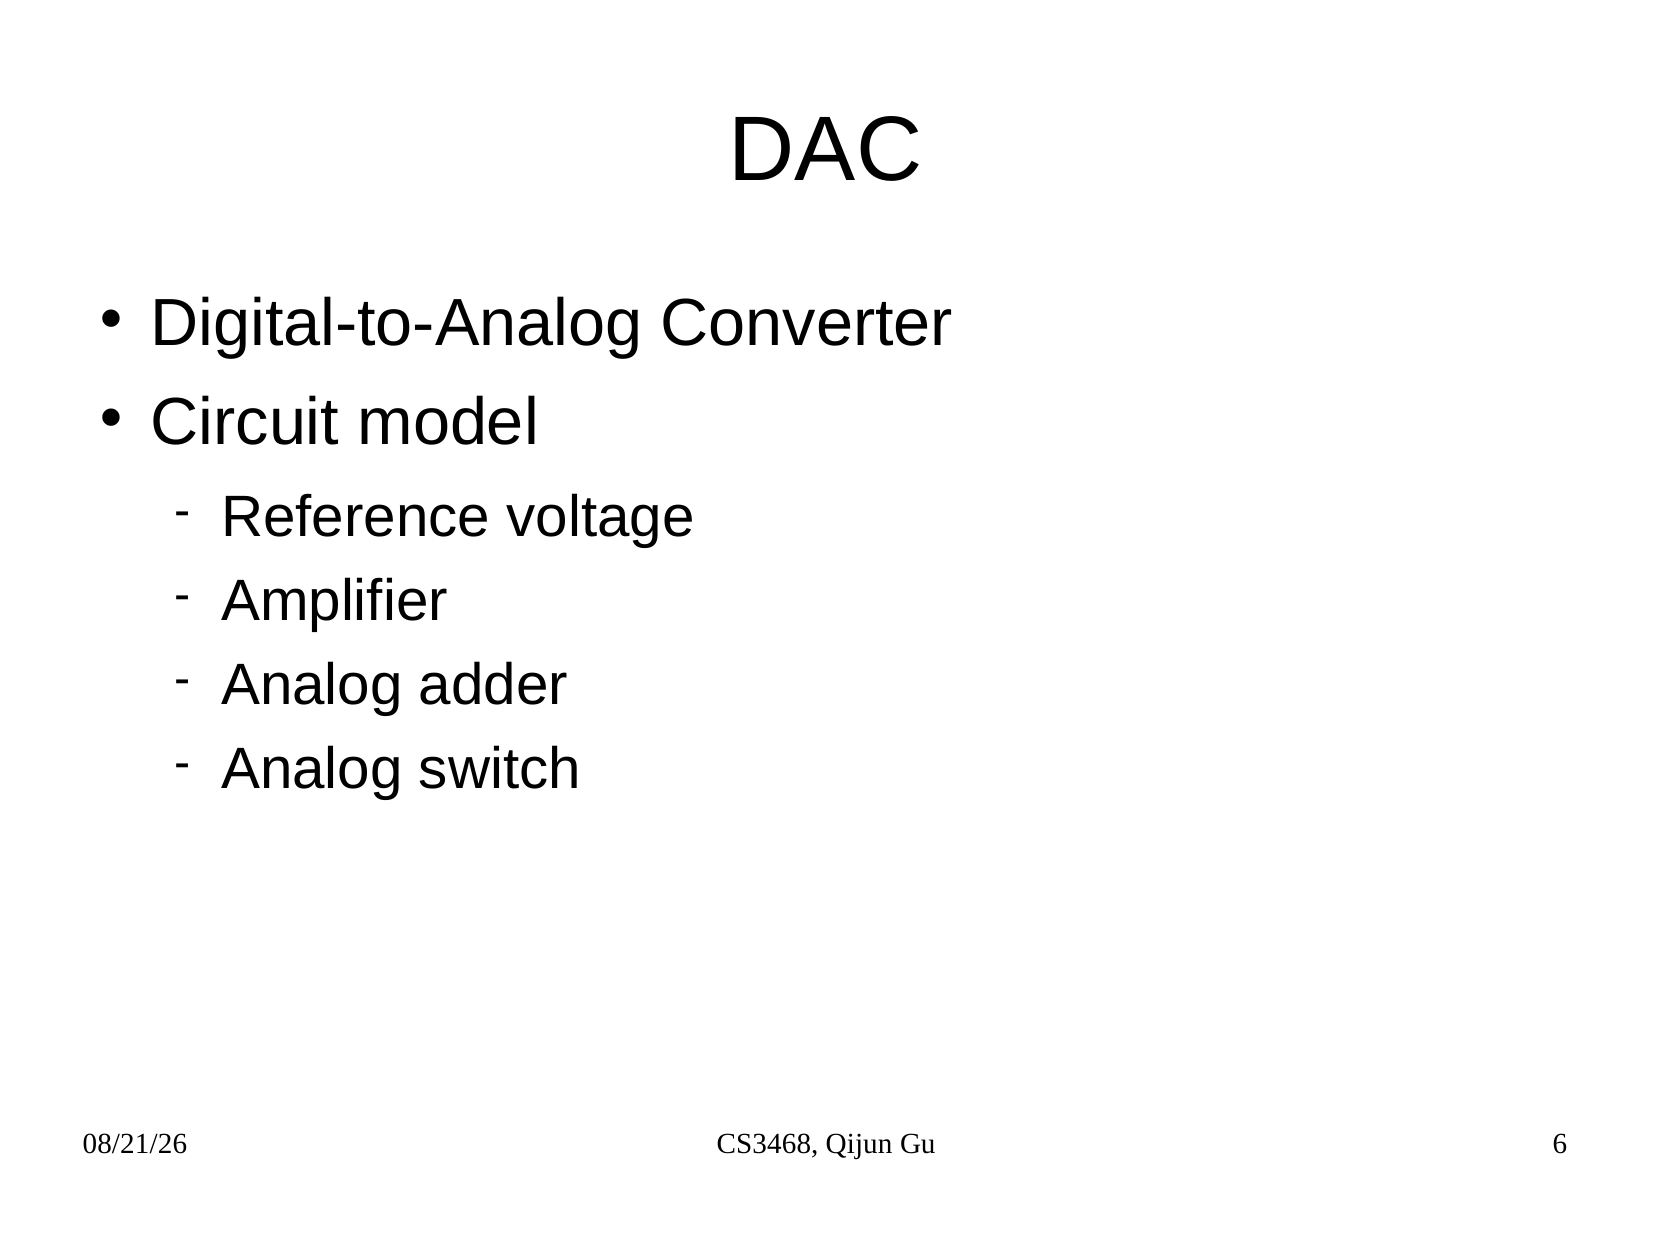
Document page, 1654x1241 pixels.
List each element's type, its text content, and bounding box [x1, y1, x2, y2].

title DAC [82, 56, 1569, 248]
list Digital-to-Analog Converter Circuit model Reference voltage Amplifier Analog adder Analog switch [82, 290, 1569, 1093]
